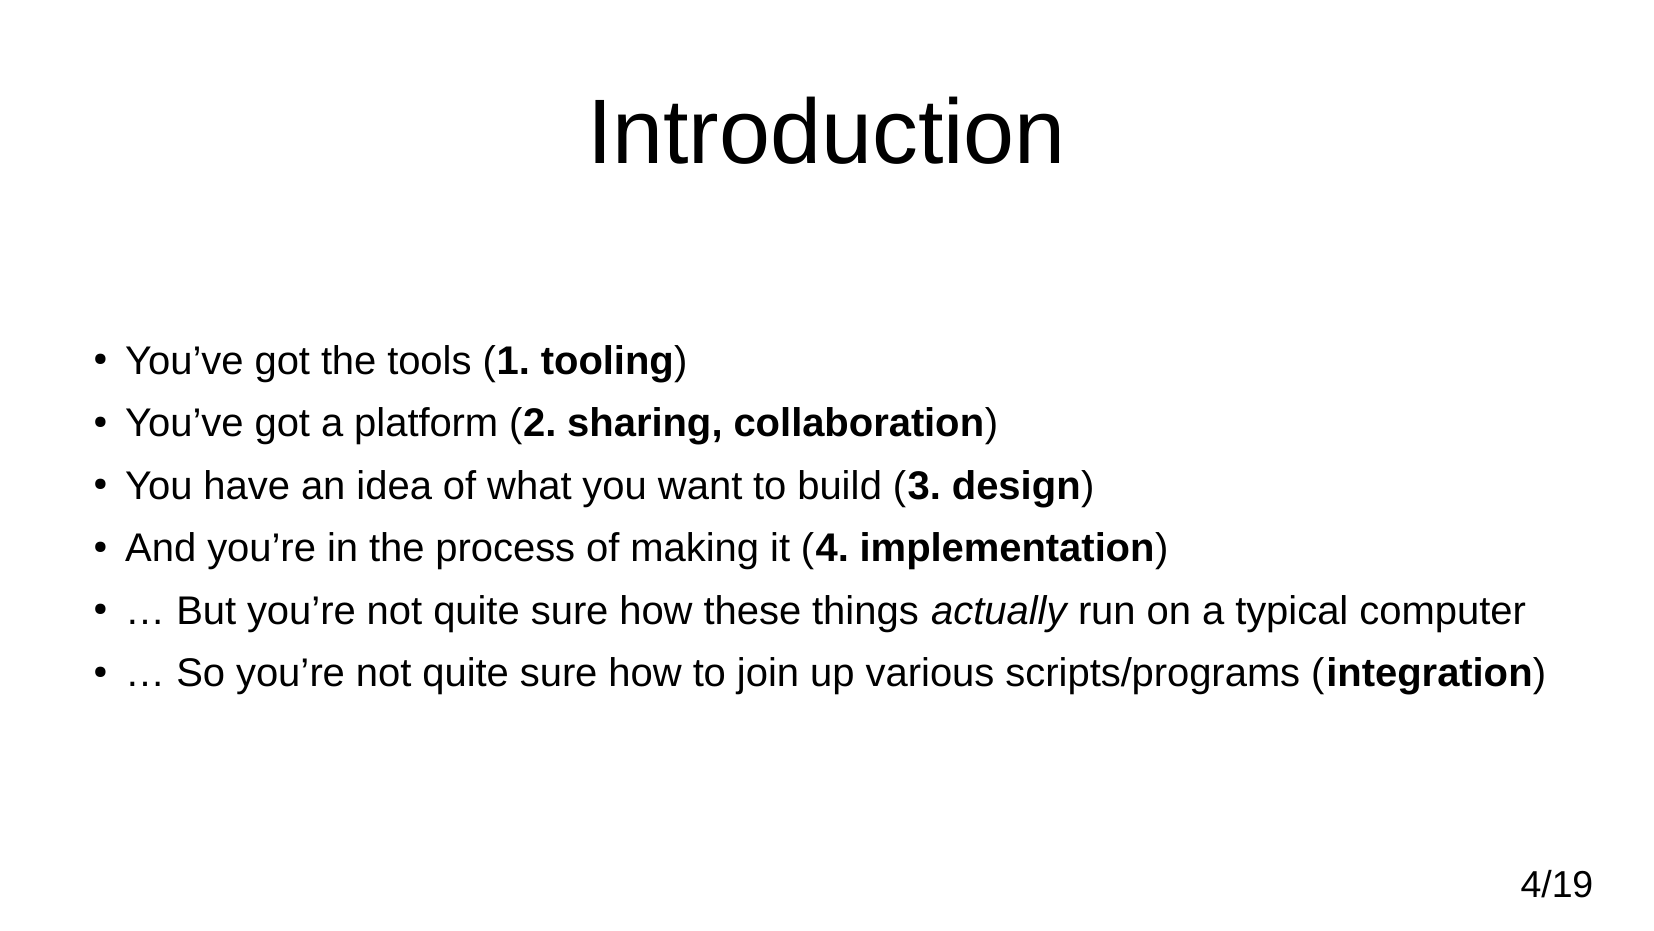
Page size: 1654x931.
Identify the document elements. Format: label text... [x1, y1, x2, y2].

text_box <number>/19 [1505, 856, 1625, 931]
list You’ve got the tools (1. tooling) You’ve got a platform (2. sharing, collaboration) You have an idea of what you want to build (3. design) And you’re in the process of making it (4. implementation) … But you’re not quite sure how these things actually run on a typical computer … So you’re not quite sure how to join up various scripts/programs (integration) [82, 324, 1571, 709]
title Introduction [82, 29, 1571, 235]
